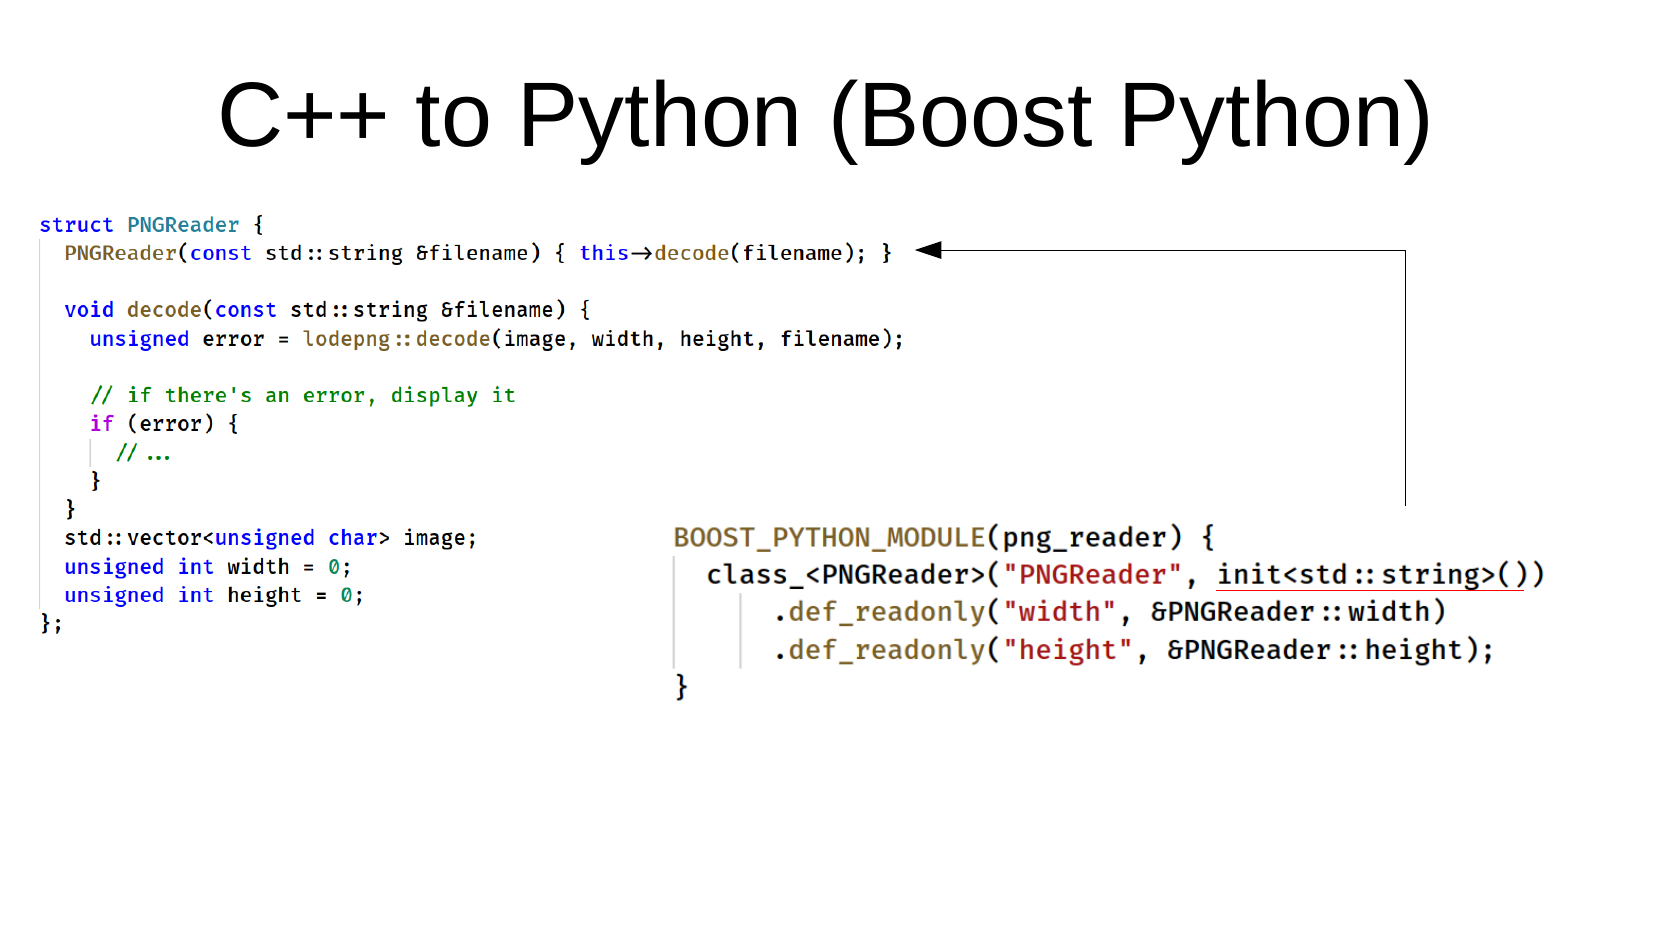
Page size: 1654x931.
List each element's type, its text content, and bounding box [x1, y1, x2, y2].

picture [35, 212, 1573, 711]
title C++ to Python (Boost Python) [82, 37, 1571, 193]
